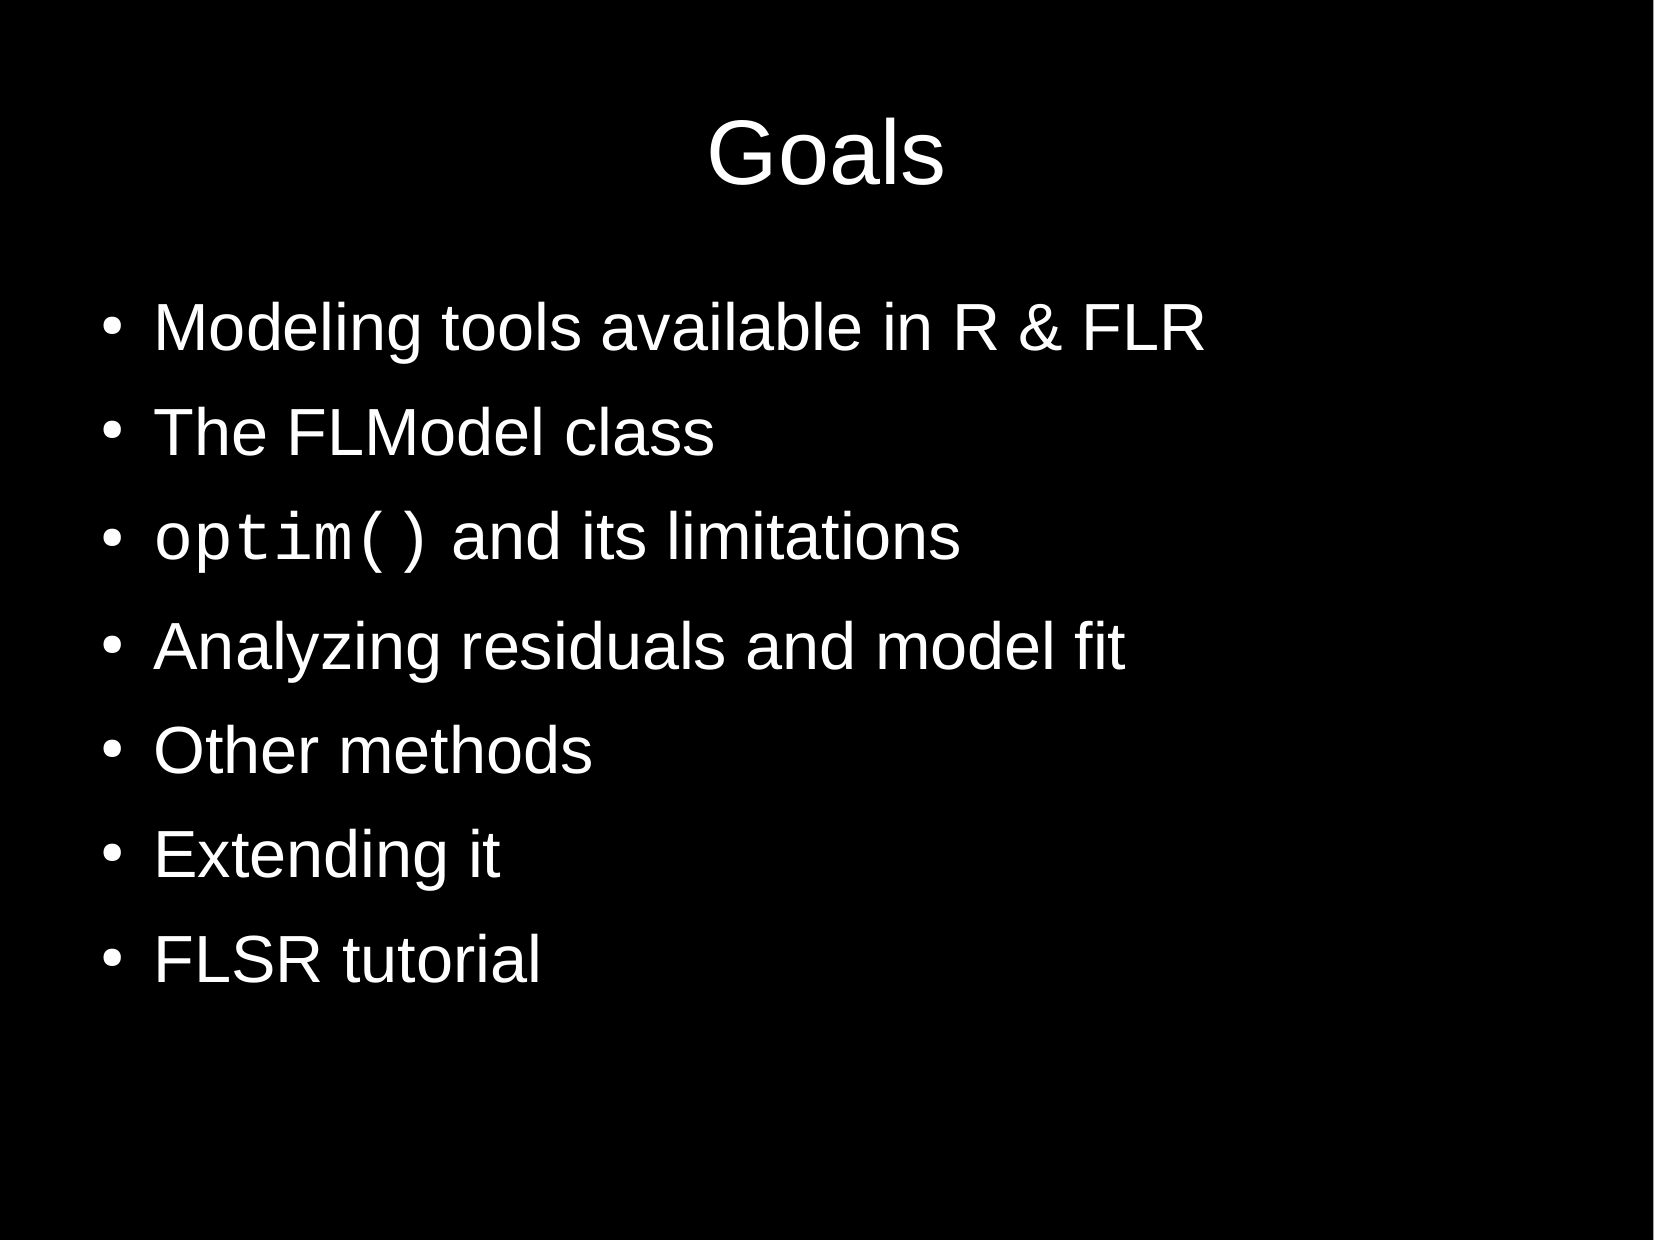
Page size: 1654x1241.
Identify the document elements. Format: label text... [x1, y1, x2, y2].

title Goals [82, 49, 1571, 257]
list Modeling tools available in R & FLR The FLModel class optim() and its limitations Analyzing residuals and model fit Other methods Extending it FLSR tutorial [82, 290, 1571, 1109]
